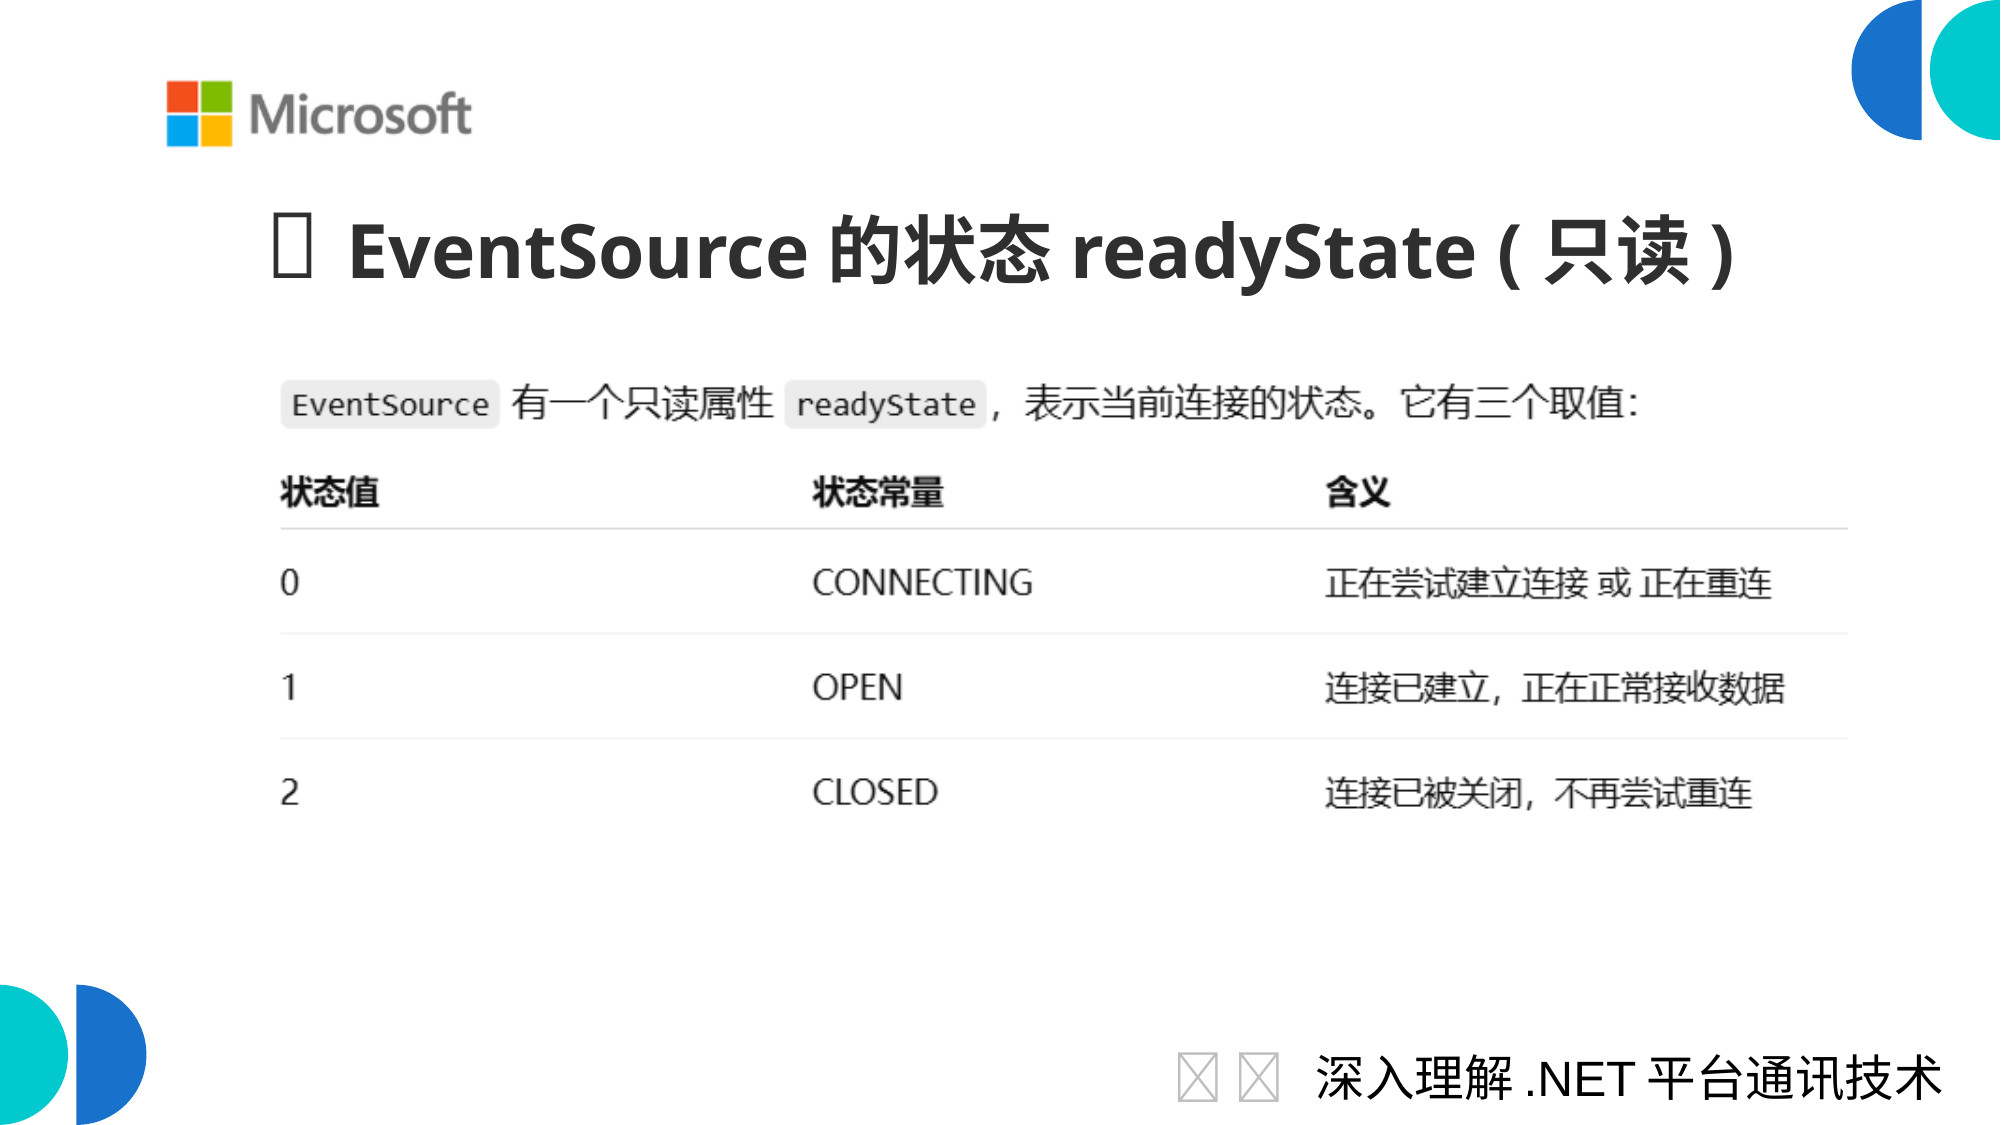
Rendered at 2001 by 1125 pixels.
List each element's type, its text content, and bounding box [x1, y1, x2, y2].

text_box [1702, 6, 2001, 160]
subtitle 🚀 🚀 深入理解.NET平台通讯技术 [1173, 1046, 1952, 1107]
title 🚀 EventSource的状态readyState (只读) [138, 145, 1862, 332]
picture [257, 341, 1848, 923]
picture [85, 41, 552, 189]
